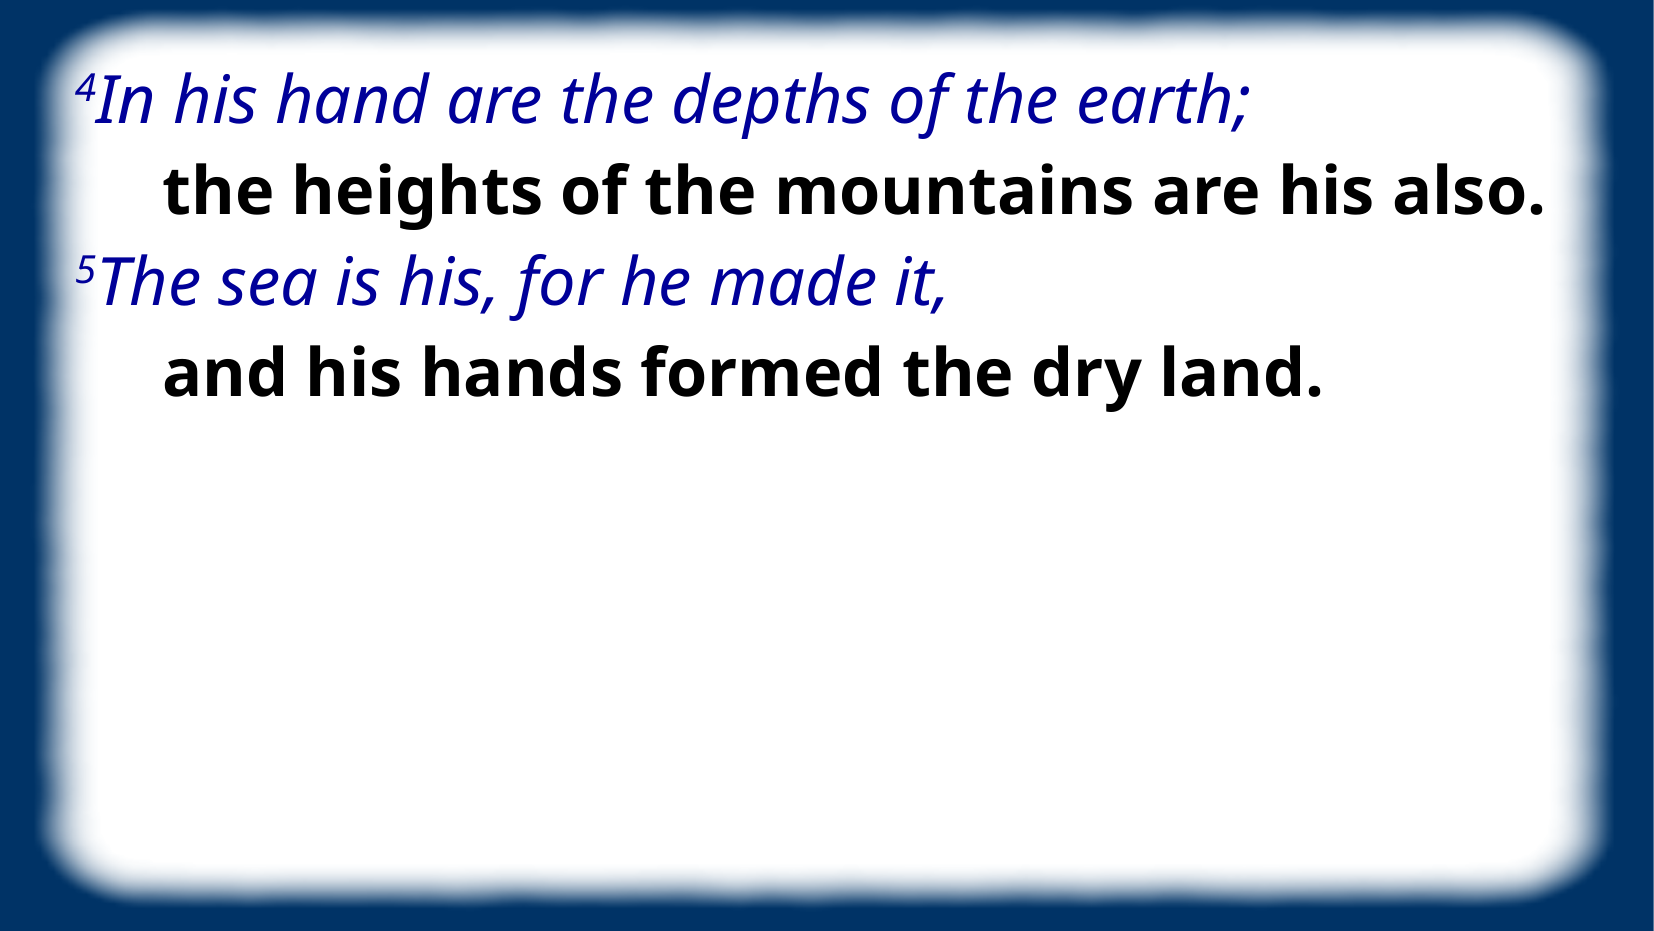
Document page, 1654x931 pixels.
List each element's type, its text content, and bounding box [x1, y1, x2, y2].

picture [0, 0, 1654, 931]
text_box 4In his hand are the depths of the earth; the heights of the mountains are his also. 5The sea is his, for he made it, and his hands formed the dry land. [60, 45, 1591, 481]
